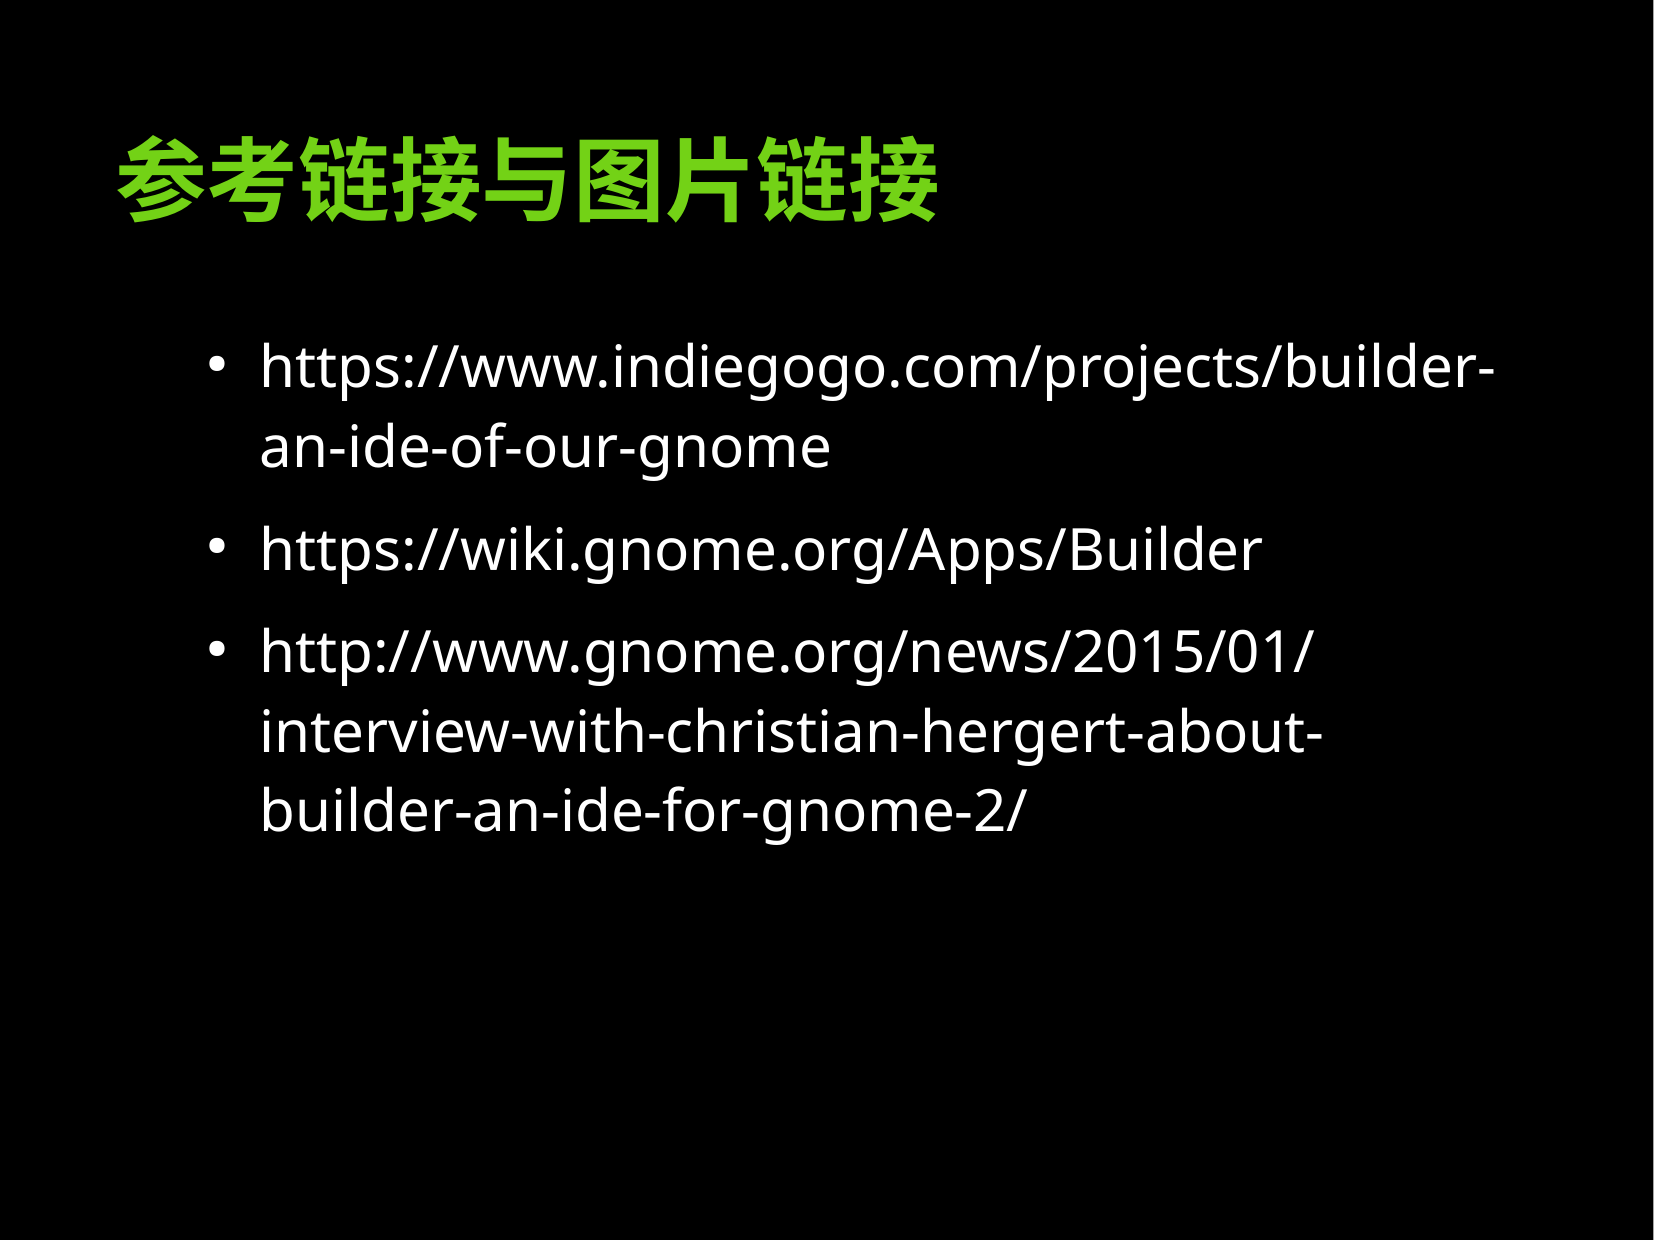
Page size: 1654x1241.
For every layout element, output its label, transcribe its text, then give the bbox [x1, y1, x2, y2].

list https://www.indiegogo.com/projects/builder-an-ide-of-our-gnome https://wiki.gnome.org/Apps/Builder http://www.gnome.org/news/2015/01/interview-with-christian-hergert-about-builder-an-ide-for-gnome-2/ [118, 325, 1536, 1145]
title 参考链接与图片链接 [115, 78, 1539, 287]
